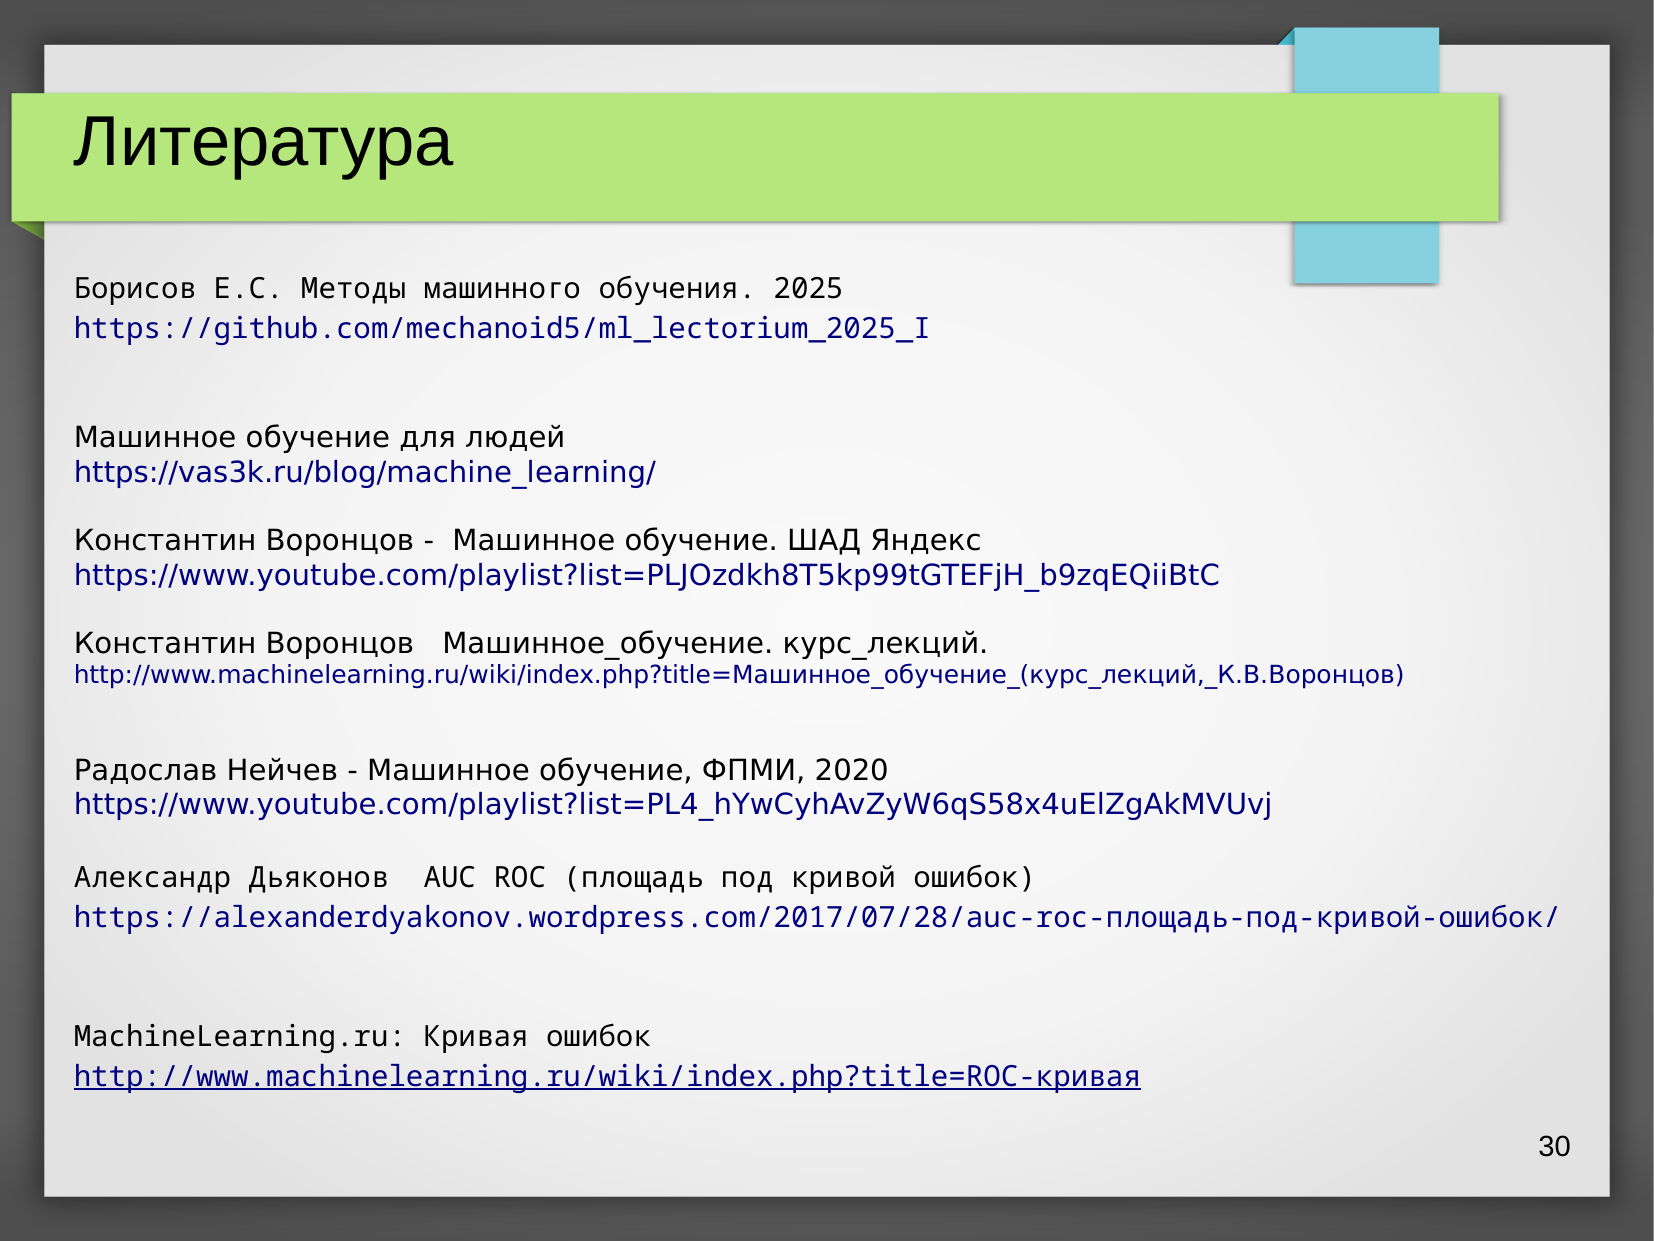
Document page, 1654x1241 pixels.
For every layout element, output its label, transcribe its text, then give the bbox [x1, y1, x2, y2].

text_box Литература [59, 94, 1004, 189]
text_box Борисов Е.С. Методы машинного обучения. 2025 https://github.com/mechanoid5/ml_lectorium_2025_I Машинное обучение для людей https://vas3k.ru/blog/machine_learning/ Константин Воронцов - Машинное обучение. ШАД Яндекс https://www.youtube.com/playlist?list=PLJOzdkh8T5kp99tGTEFjH_b9zqEQiiBtC Константин Воронцов Машинное_обучение. курс_лекций. http://www.machinelearning.ru/wiki/index.php?title=Машинное_обучение_(курс_лекций,_К.В.Воронцов) Радослав Нейчев - Машинное обучение, ФПМИ, 2020 https://www.youtube.com/playlist?list=PL4_hYwCyhAvZyW6qS58x4uElZgAkMVUvj Александр Дьяконов AUC ROC (площадь под кривой ошибок) https://alexanderdyakonov.wordpress.com/2017/07/28/auc-roc-площадь-под-кривой-ошибок/ MachineLearning.ru: Кривая ошибок http://www.machinelearning.ru/wiki/index.php?title=ROC-кривая [59, 259, 1583, 1087]
picture [0, 0, 1654, 1241]
